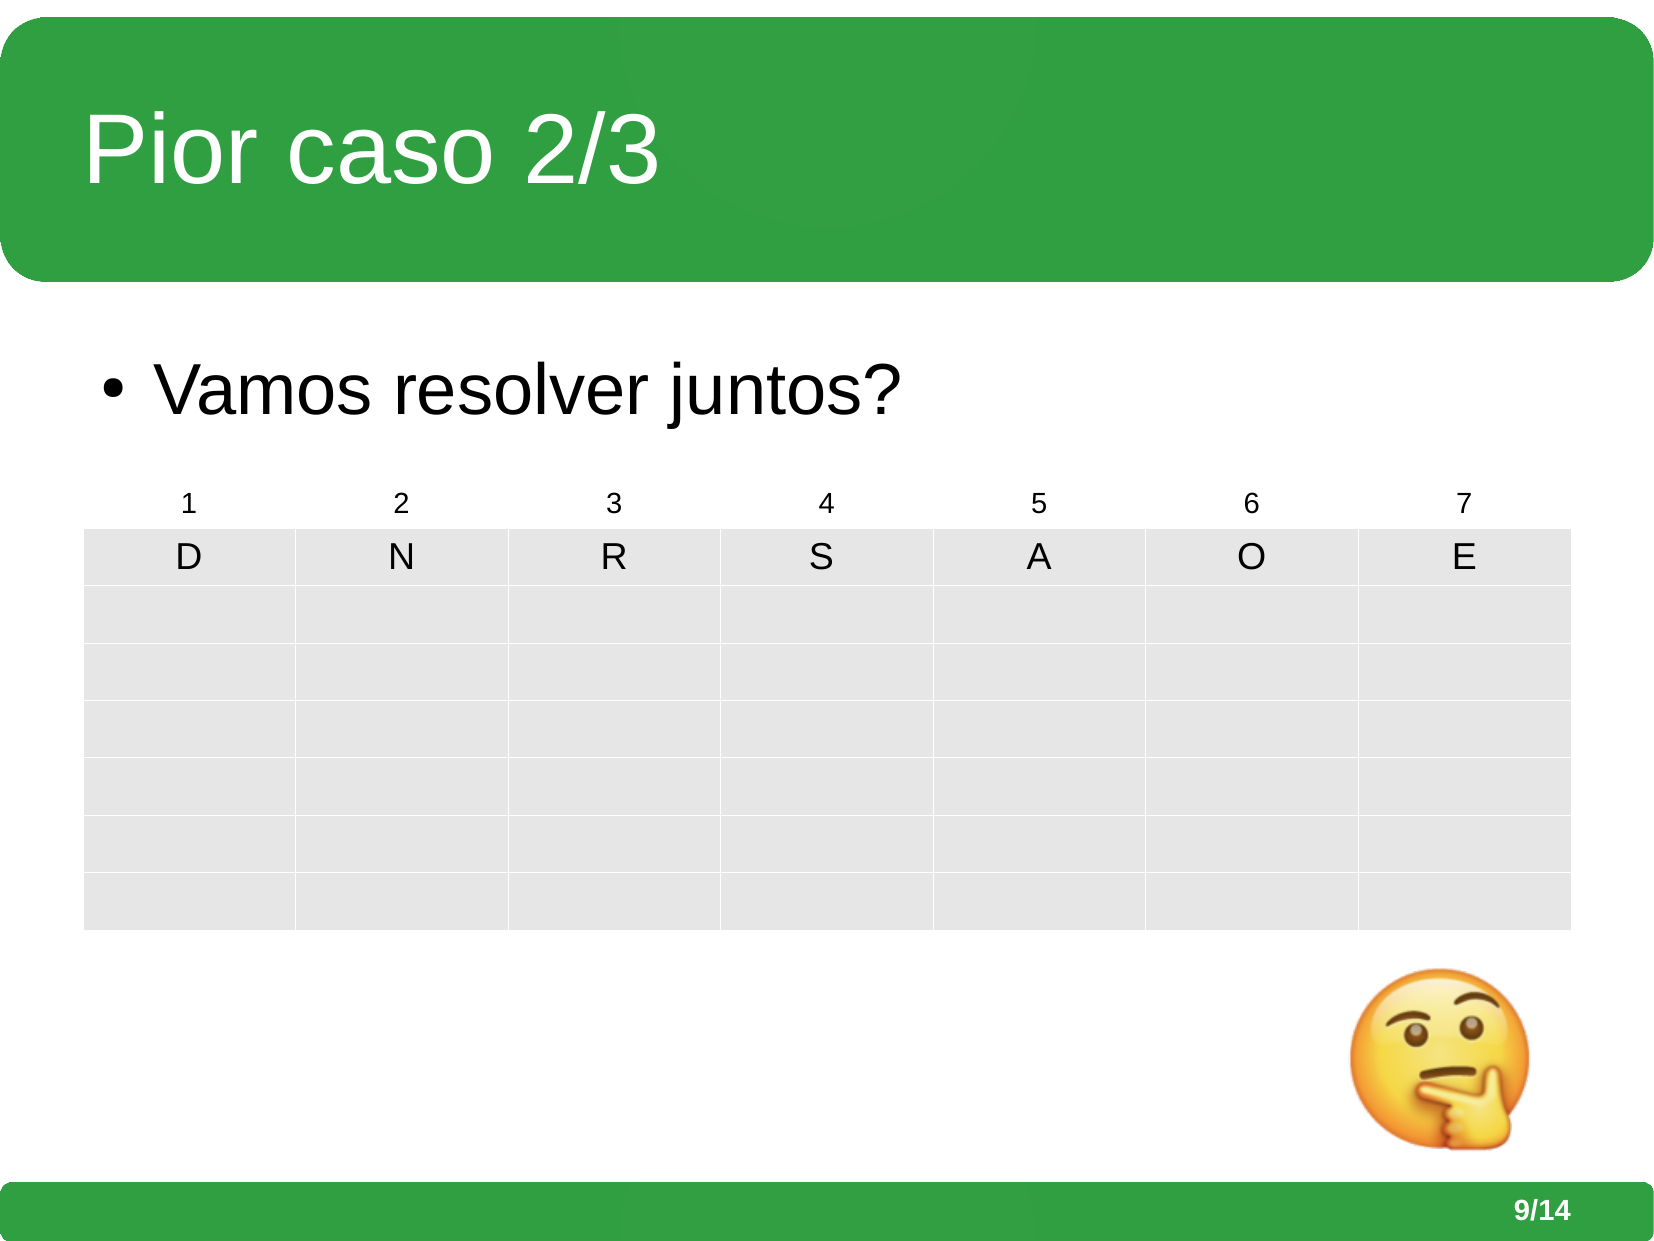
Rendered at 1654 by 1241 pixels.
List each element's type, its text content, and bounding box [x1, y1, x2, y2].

title Pior caso 2/3 [82, 47, 1571, 252]
list Vamos resolver juntos? [82, 349, 1571, 1069]
picture [1346, 1069, 1534, 1152]
